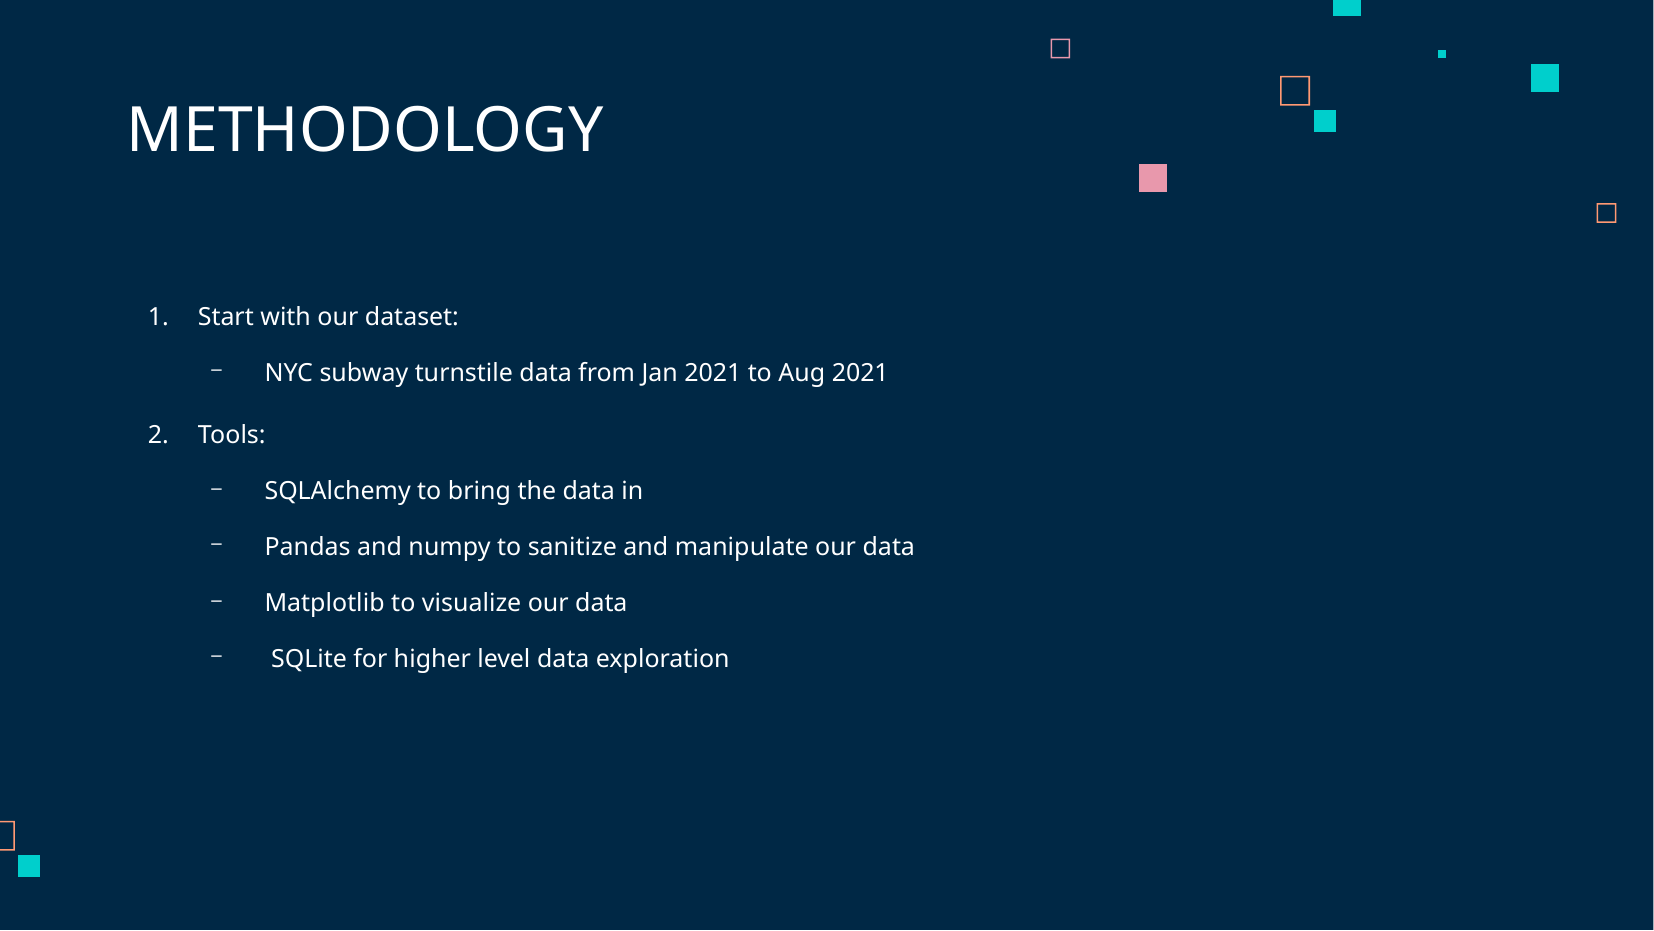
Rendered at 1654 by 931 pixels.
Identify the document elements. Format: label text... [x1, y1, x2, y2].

list Start with our dataset: NYC subway turnstile data from Jan 2021 to Aug 2021 Tools: SQLAlchemy to bring the data in Pandas and numpy to sanitize and manipulate our data Matplotlib to visualize our data SQLite for higher level data exploration [107, 192, 1531, 877]
title METHODOLOGY [111, 74, 967, 179]
